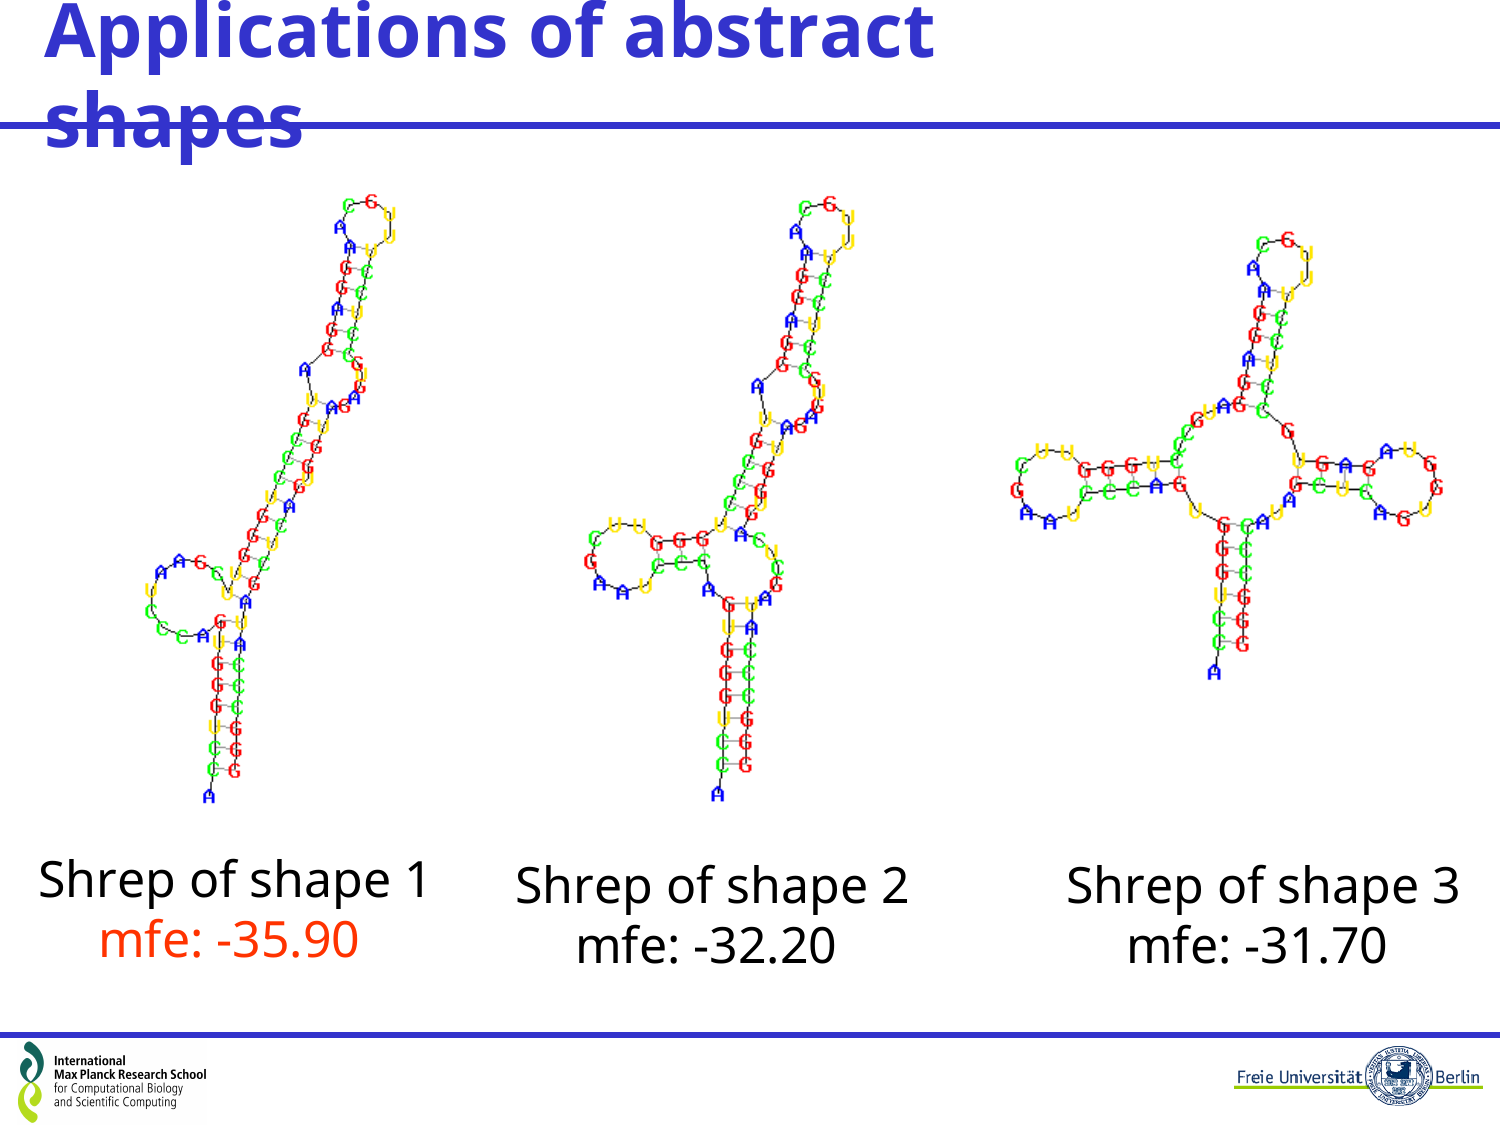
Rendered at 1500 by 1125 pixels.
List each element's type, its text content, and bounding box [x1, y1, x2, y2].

picture [123, 172, 418, 823]
picture [1234, 1046, 1483, 1106]
text_box Shrep of shape 3 mfe: -31.70 [1051, 845, 1477, 982]
picture [986, 207, 1468, 702]
title Applications of abstract shapes [29, 3, 1164, 142]
text_box Shrep of shape 2 mfe: -32.20 [500, 845, 926, 982]
picture [17, 1039, 207, 1125]
picture [560, 172, 879, 823]
text_box Shrep of shape 1 mfe: -35.90 [23, 839, 449, 975]
